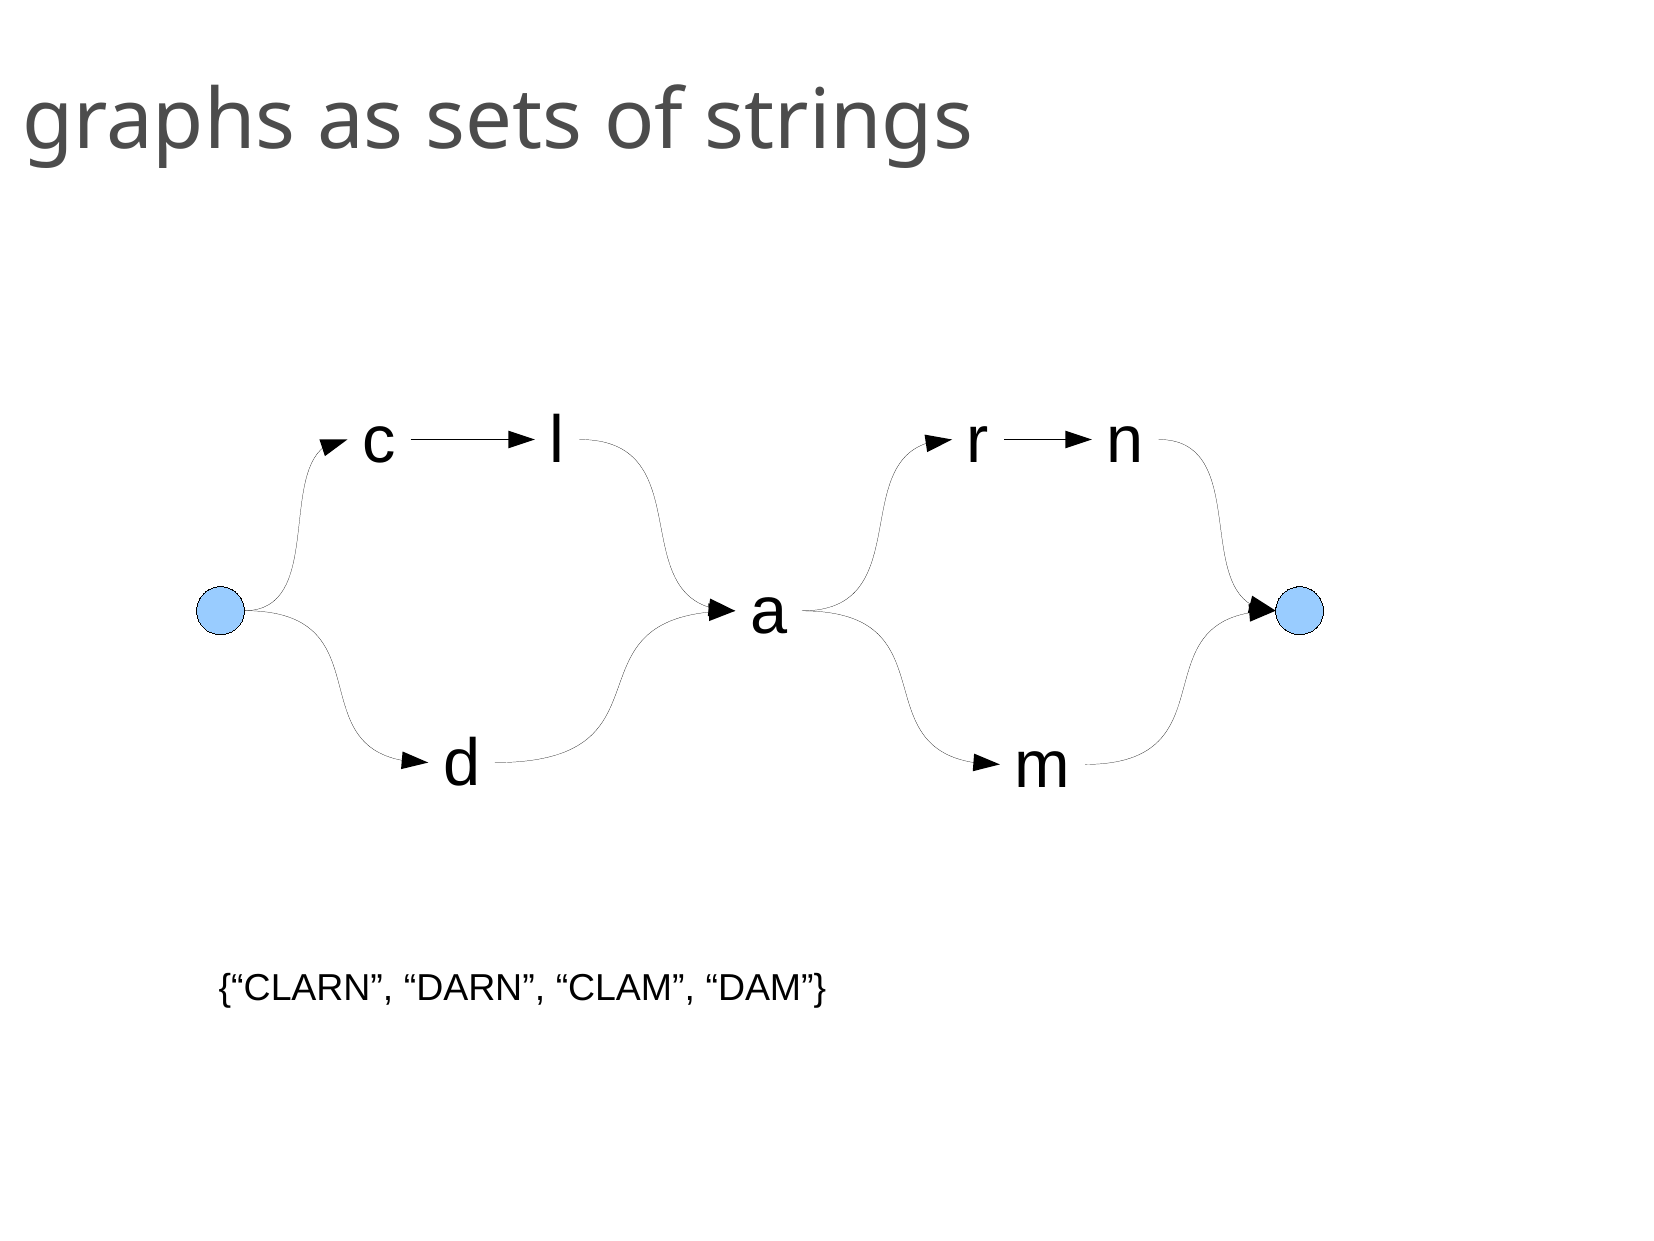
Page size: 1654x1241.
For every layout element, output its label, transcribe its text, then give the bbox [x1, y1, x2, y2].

text_box l [534, 394, 580, 484]
title graphs as sets of strings [22, 26, 1654, 205]
text_box m [999, 719, 1086, 809]
text_box c [347, 394, 411, 484]
text_box r [952, 394, 1005, 484]
text_box a [735, 566, 802, 656]
text_box [1275, 586, 1324, 635]
text_box {“CLARN”, “DARN”, “CLAM”, “DAM”} [204, 959, 1442, 1017]
text_box d [428, 717, 495, 807]
text_box [196, 586, 245, 635]
text_box n [1091, 394, 1159, 484]
